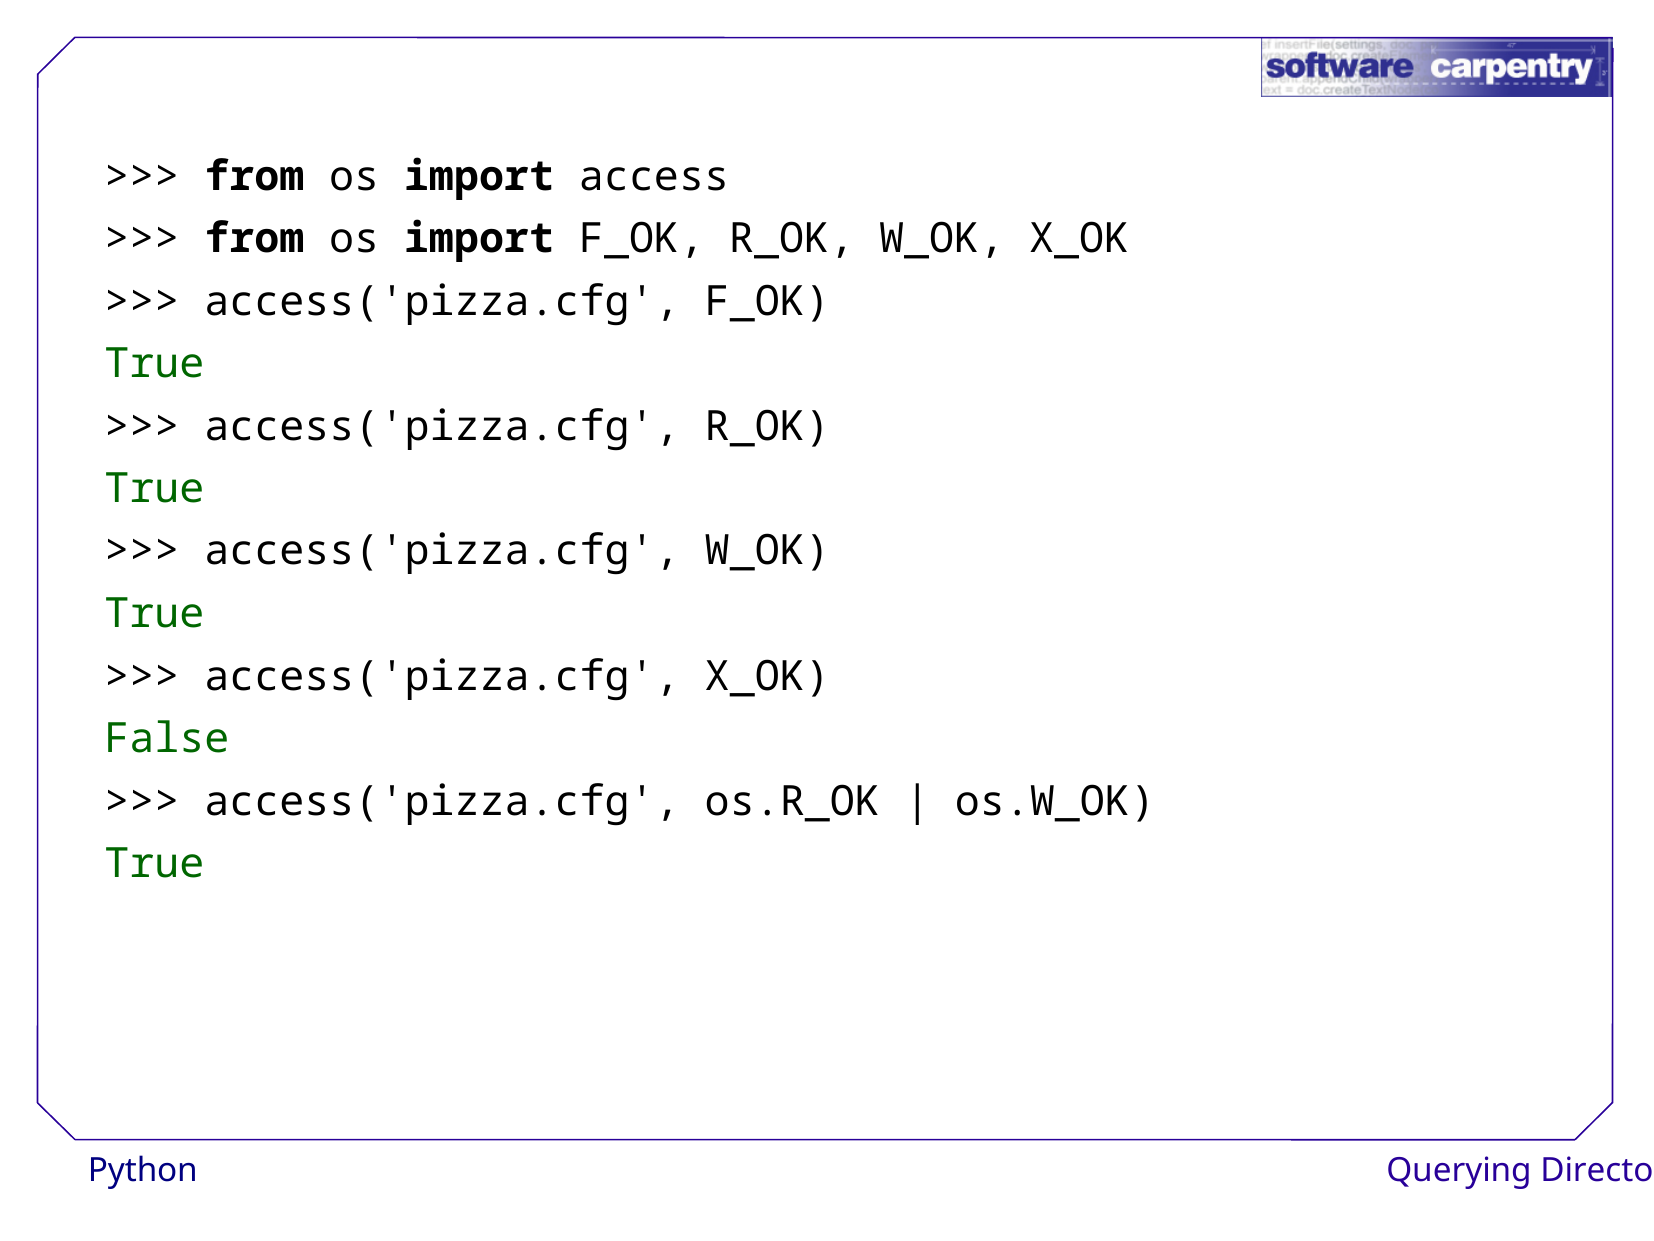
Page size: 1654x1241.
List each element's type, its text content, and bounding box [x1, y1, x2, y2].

picture [1261, 39, 1613, 97]
text_box >>> from os import access >>> from os import F_OK, R_OK, W_OK, X_OK >>> access('pizza.cfg', F_OK) True >>> access('pizza.cfg', R_OK) True >>> access('pizza.cfg', W_OK) True >>> access('pizza.cfg', X_OK) False >>> access('pizza.cfg', os.R_OK | os.W_OK) True [89, 128, 1512, 1037]
